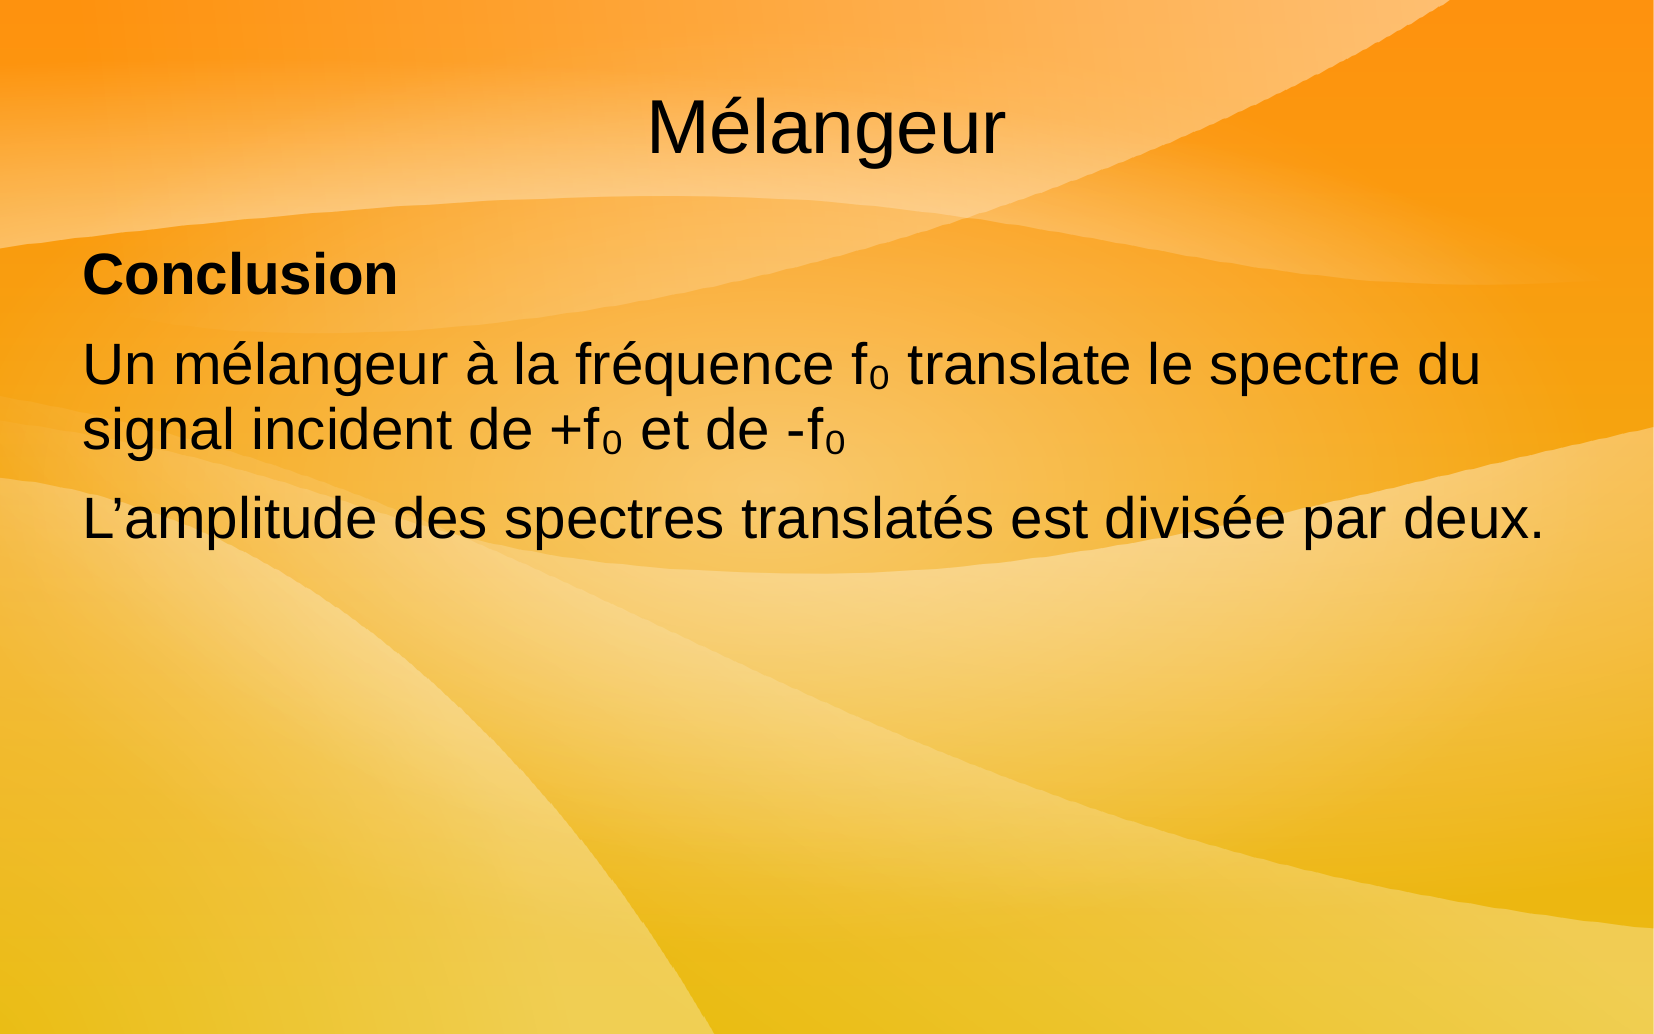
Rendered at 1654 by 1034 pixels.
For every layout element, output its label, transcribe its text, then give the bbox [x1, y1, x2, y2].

picture [0, 0, 1654, 1034]
list Conclusion Un mélangeur à la fréquence f₀ translate le spectre du signal incident de +f₀ et de -f₀ L’amplitude des spectres translatés est divisée par deux. [82, 241, 1571, 940]
title Mélangeur [82, 41, 1571, 214]
